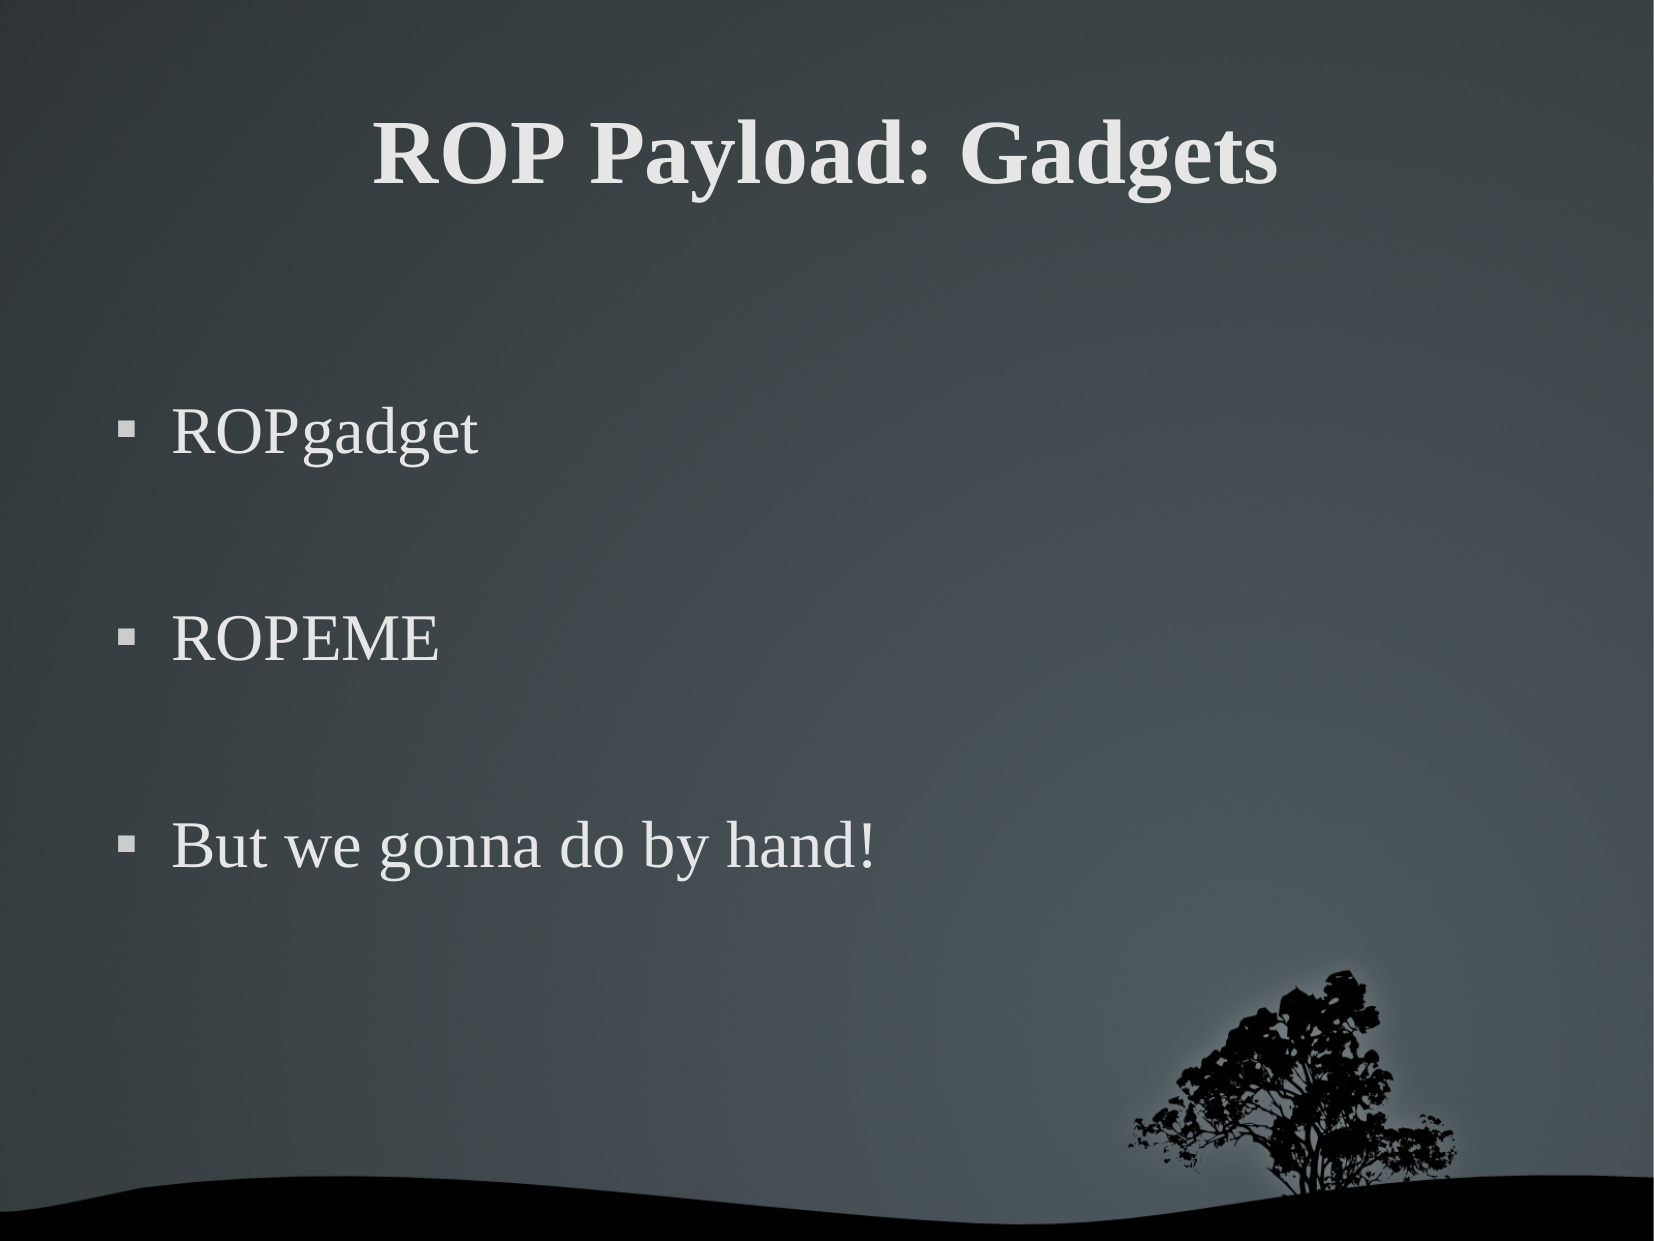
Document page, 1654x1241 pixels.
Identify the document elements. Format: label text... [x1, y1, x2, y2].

title ROP Payload: Gadgets [82, 49, 1571, 257]
picture [0, 0, 1654, 1241]
list ROPgadget ROPEME But we gonna do by hand! [82, 290, 1571, 1109]
